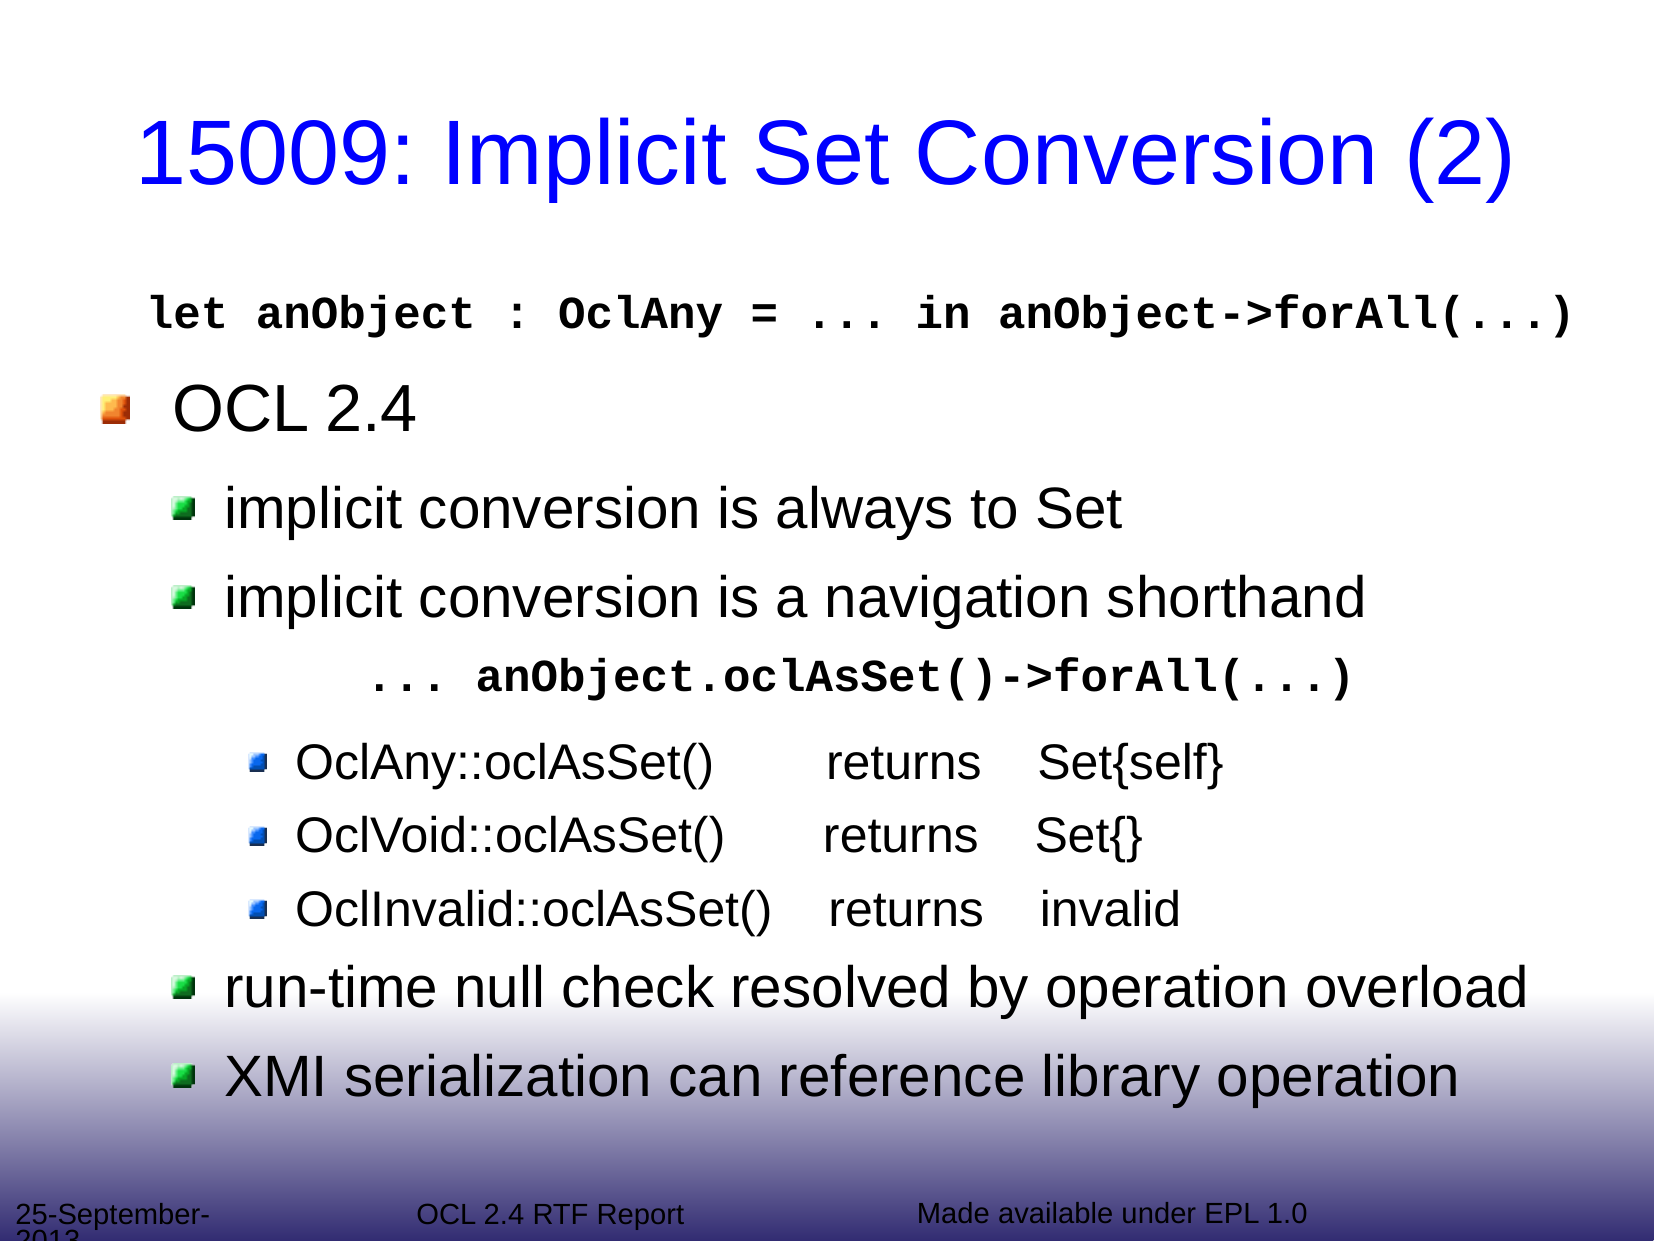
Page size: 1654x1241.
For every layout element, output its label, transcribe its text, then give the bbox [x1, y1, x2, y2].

list let anObject : OclAny = ... in anObject->forAll(...) OCL 2.4 implicit conversion is always to Set implicit conversion is a navigation shorthand ... anObject.oclAsSet()->forAll(...) OclAny::oclAsSet() returns Set{self} OclVoid::oclAsSet() returns Set{} OclInvalid::oclAsSet() returns invalid run-time null check resolved by operation overload XMI serialization can reference library operation [82, 290, 1639, 1196]
title 15009: Implicit Set Conversion (2) [82, 49, 1571, 257]
